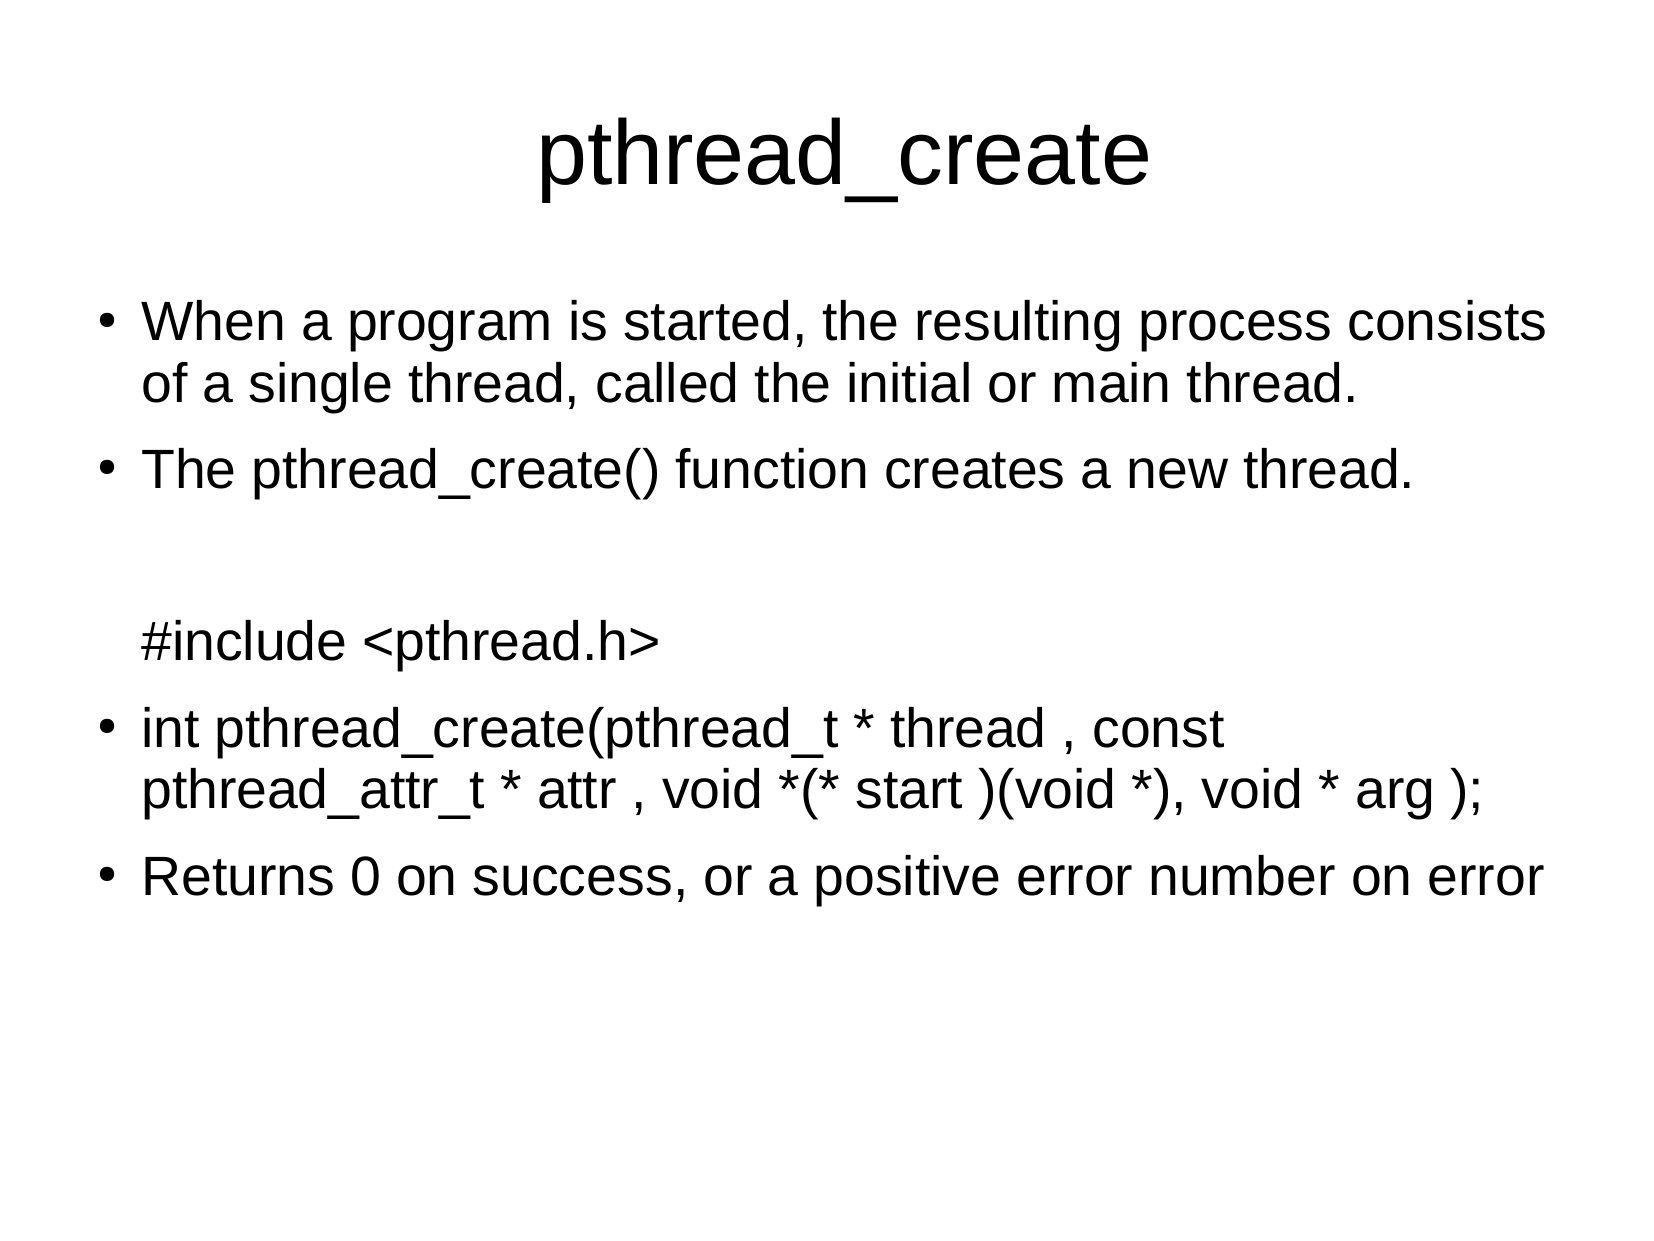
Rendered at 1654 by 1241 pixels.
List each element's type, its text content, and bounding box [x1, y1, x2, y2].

list When a program is started, the resulting process consists of a single thread, called the initial or main thread. The pthread_create() function creates a new thread. #include <pthread.h> int pthread_create(pthread_t * thread , const pthread_attr_t * attr , void *(* start )(void *), void * arg ); Returns 0 on success, or a positive error number on error [82, 290, 1571, 1010]
title pthread_create [82, 49, 1571, 257]
